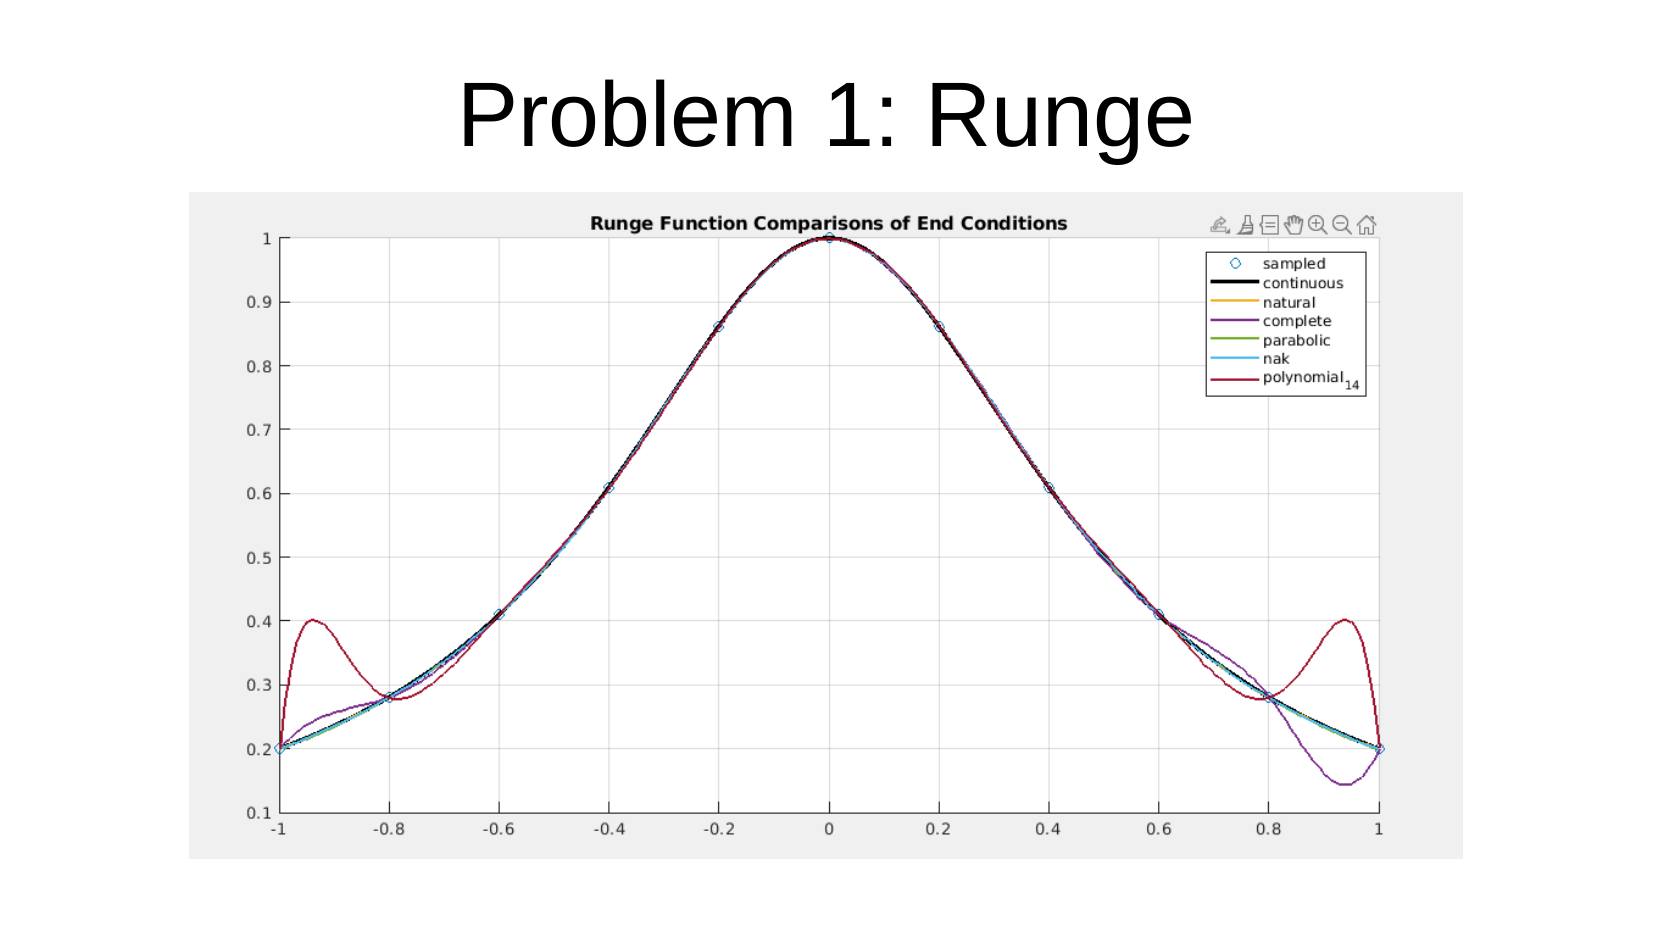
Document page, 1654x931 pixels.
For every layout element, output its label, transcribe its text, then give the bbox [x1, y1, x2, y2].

picture [189, 192, 1463, 859]
title Problem 1: Runge [82, 37, 1571, 193]
